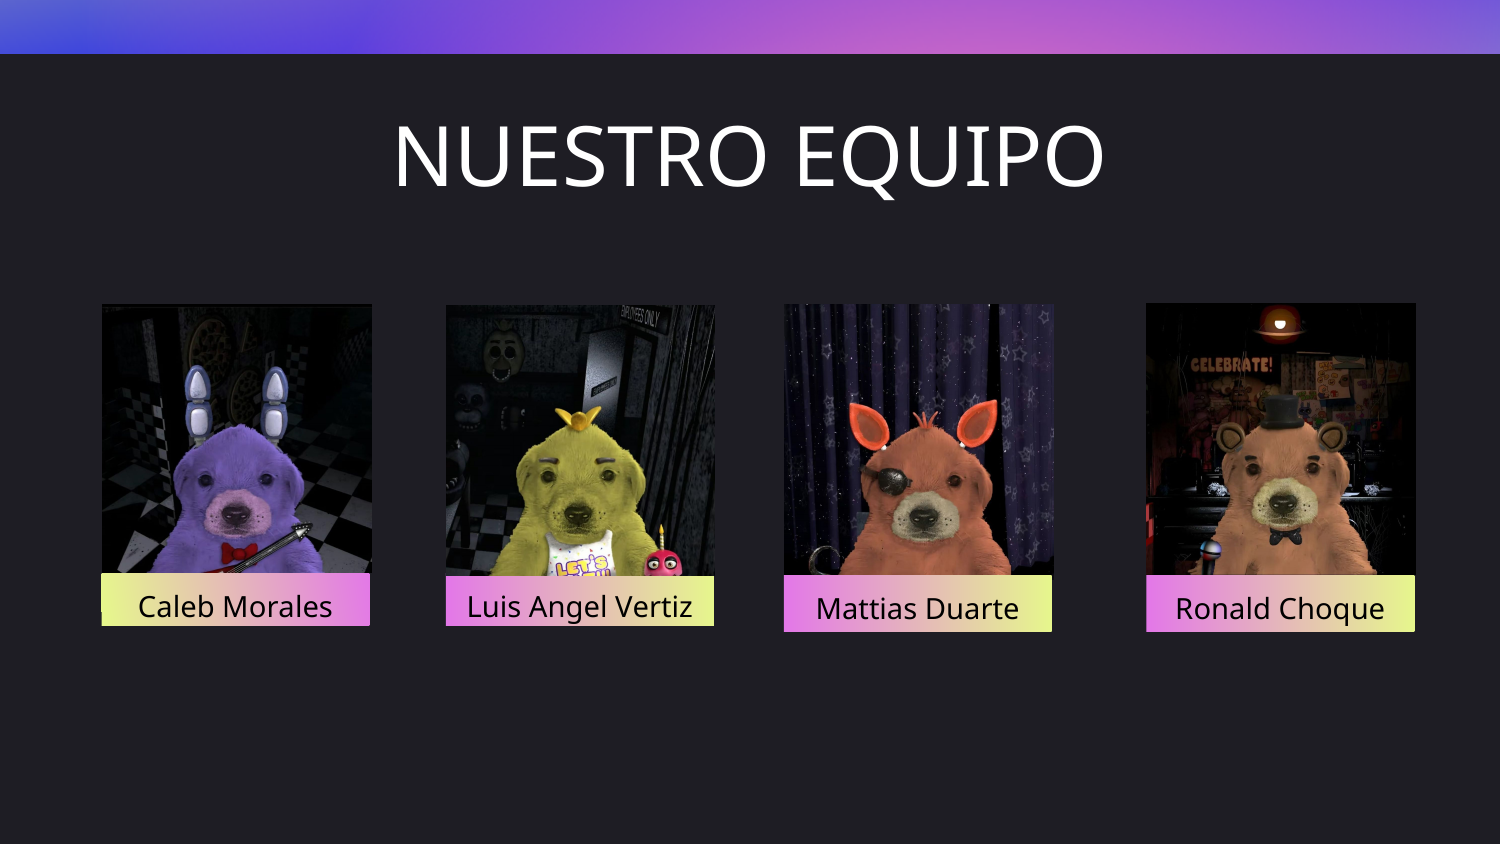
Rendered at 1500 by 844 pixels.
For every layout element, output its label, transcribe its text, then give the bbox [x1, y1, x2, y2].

text_box Mattias Duarte [784, 575, 1052, 631]
picture [446, 305, 715, 576]
picture [102, 304, 372, 573]
text_box Caleb Morales [102, 574, 369, 626]
text_box Luis Angel Vertiz [446, 576, 714, 626]
picture [1146, 303, 1416, 575]
text_box Ronald Choque [1146, 575, 1414, 631]
title NUESTRO EQUIPO [118, 87, 1382, 167]
picture [784, 304, 1054, 580]
